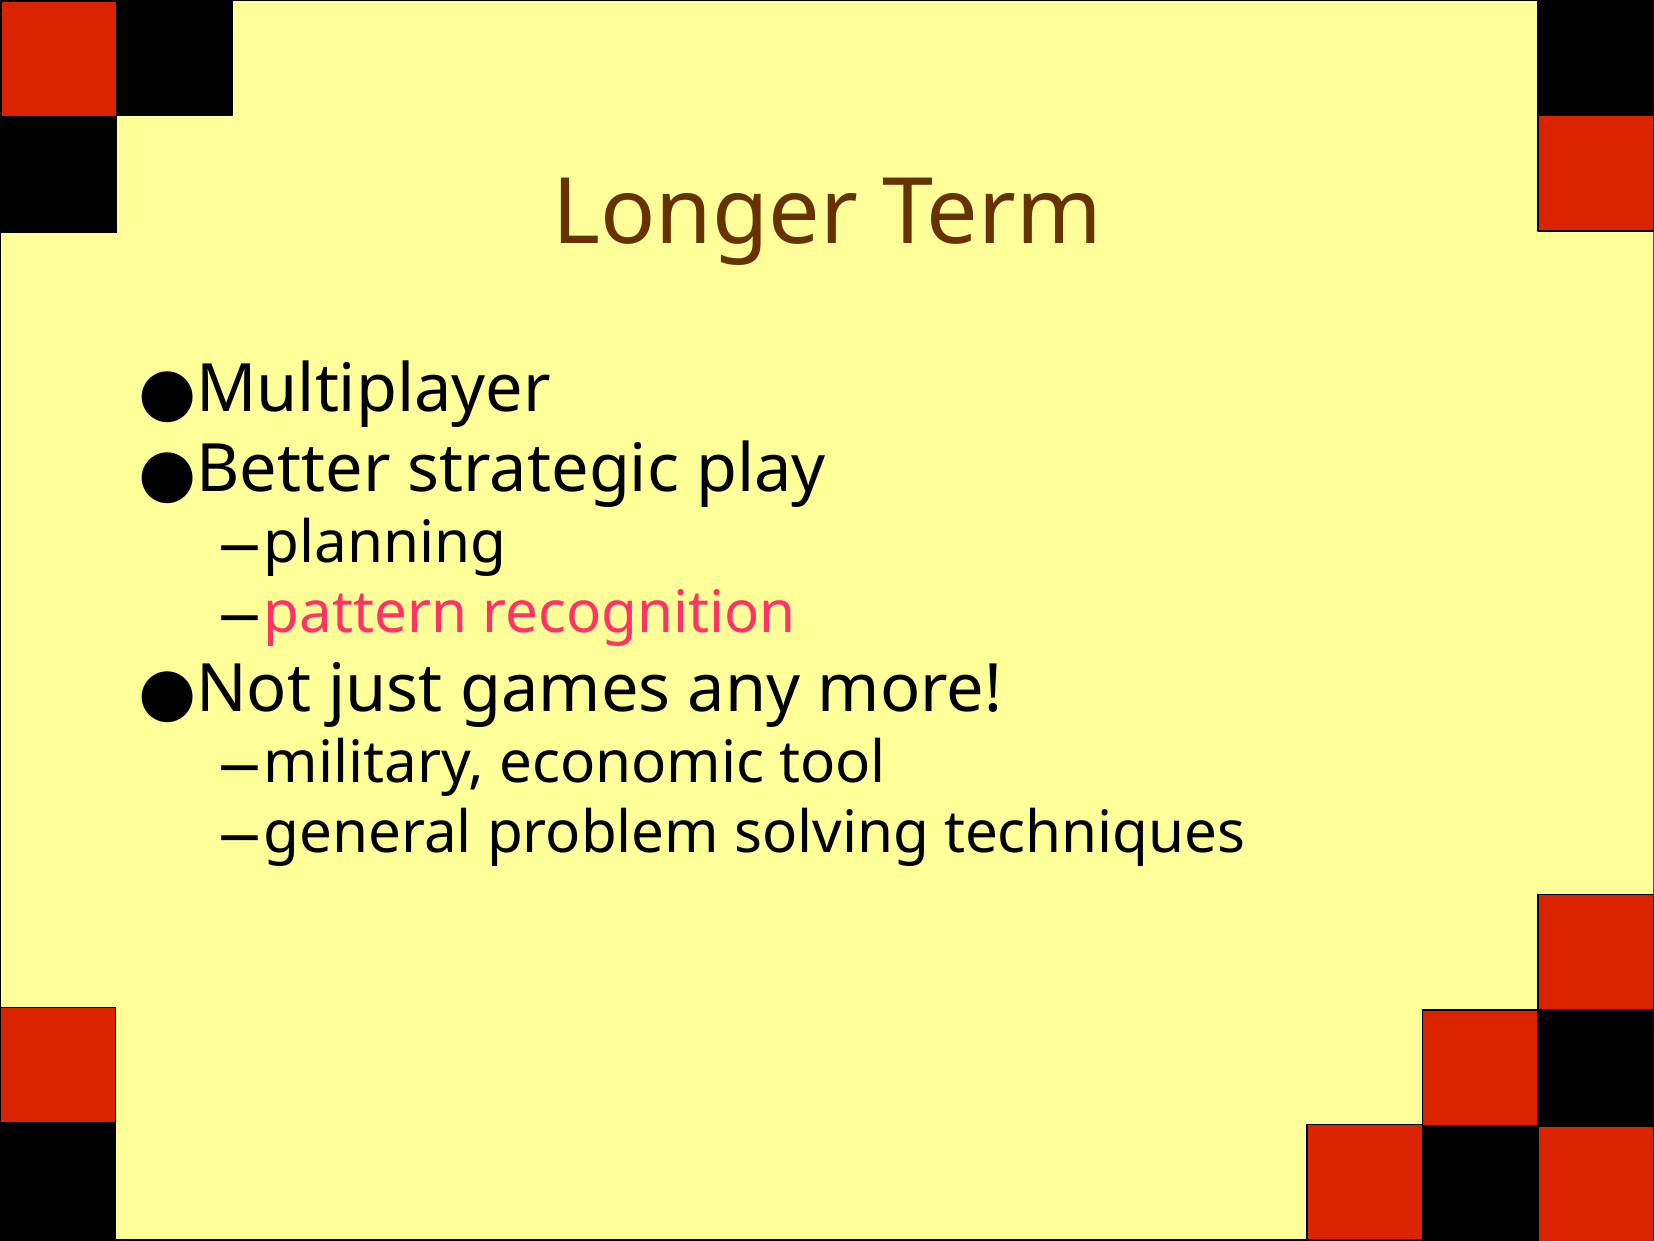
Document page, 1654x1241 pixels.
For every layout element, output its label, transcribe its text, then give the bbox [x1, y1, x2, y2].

text_box Longer Term [121, 102, 1534, 310]
text_box Multiplayer Better strategic play planning pattern recognition Not just games any more! military, economic tool general problem solving techniques [121, 344, 1534, 1126]
